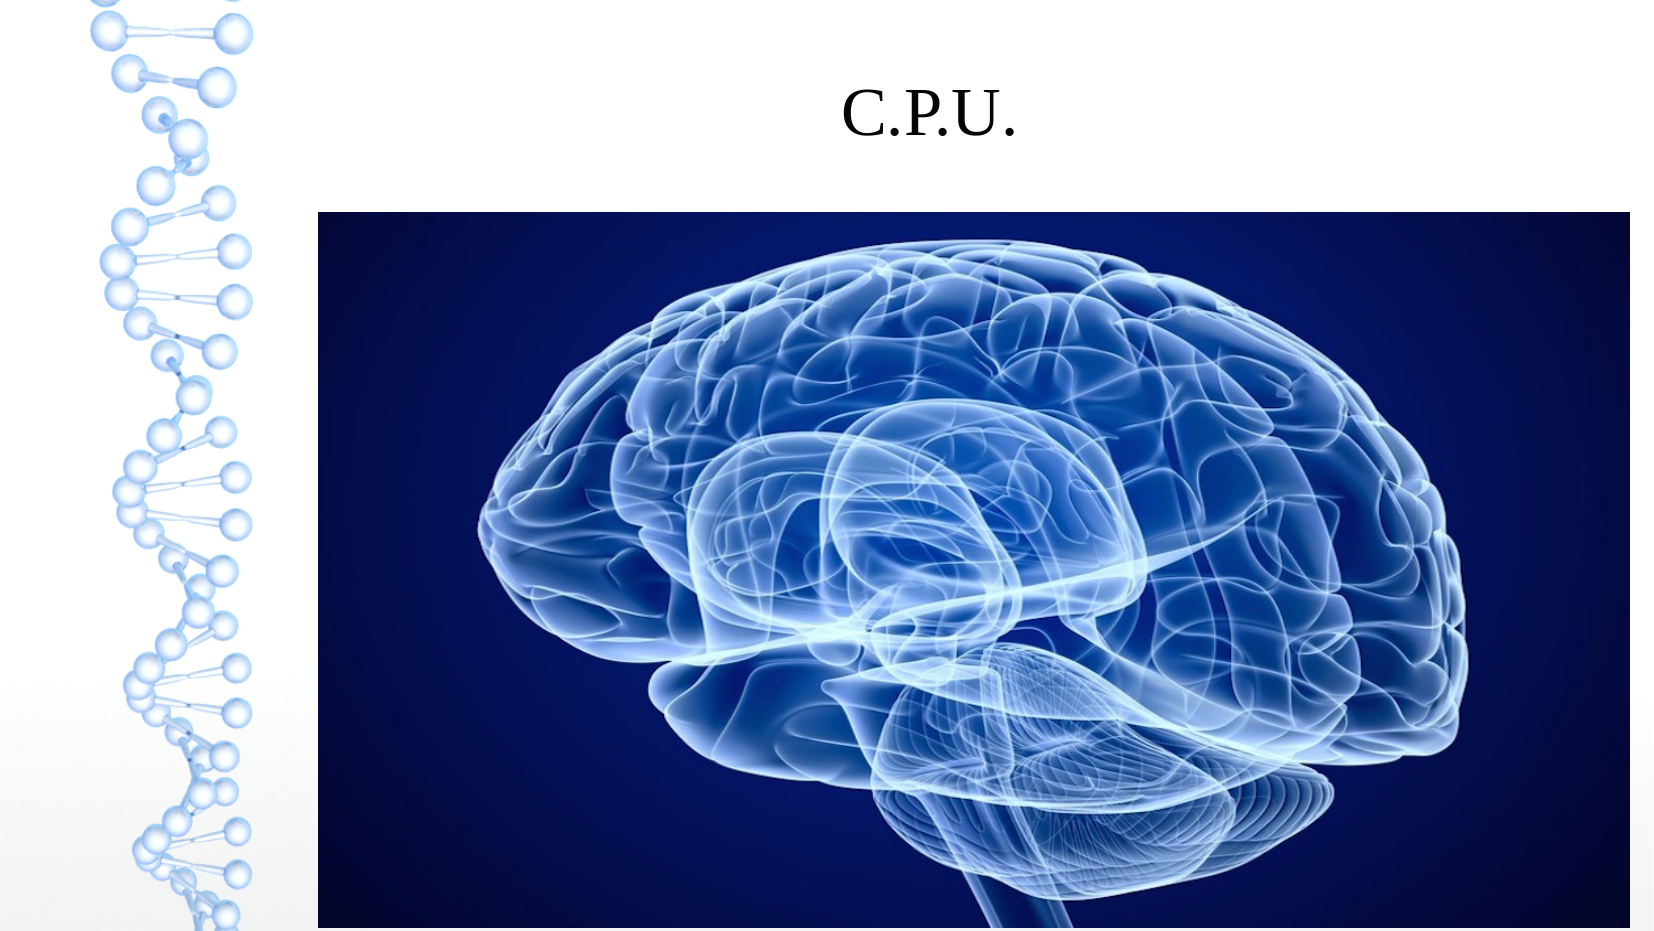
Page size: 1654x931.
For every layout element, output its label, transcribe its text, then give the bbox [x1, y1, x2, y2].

picture [0, 0, 1654, 931]
title C.P.U. [265, 35, 1595, 189]
